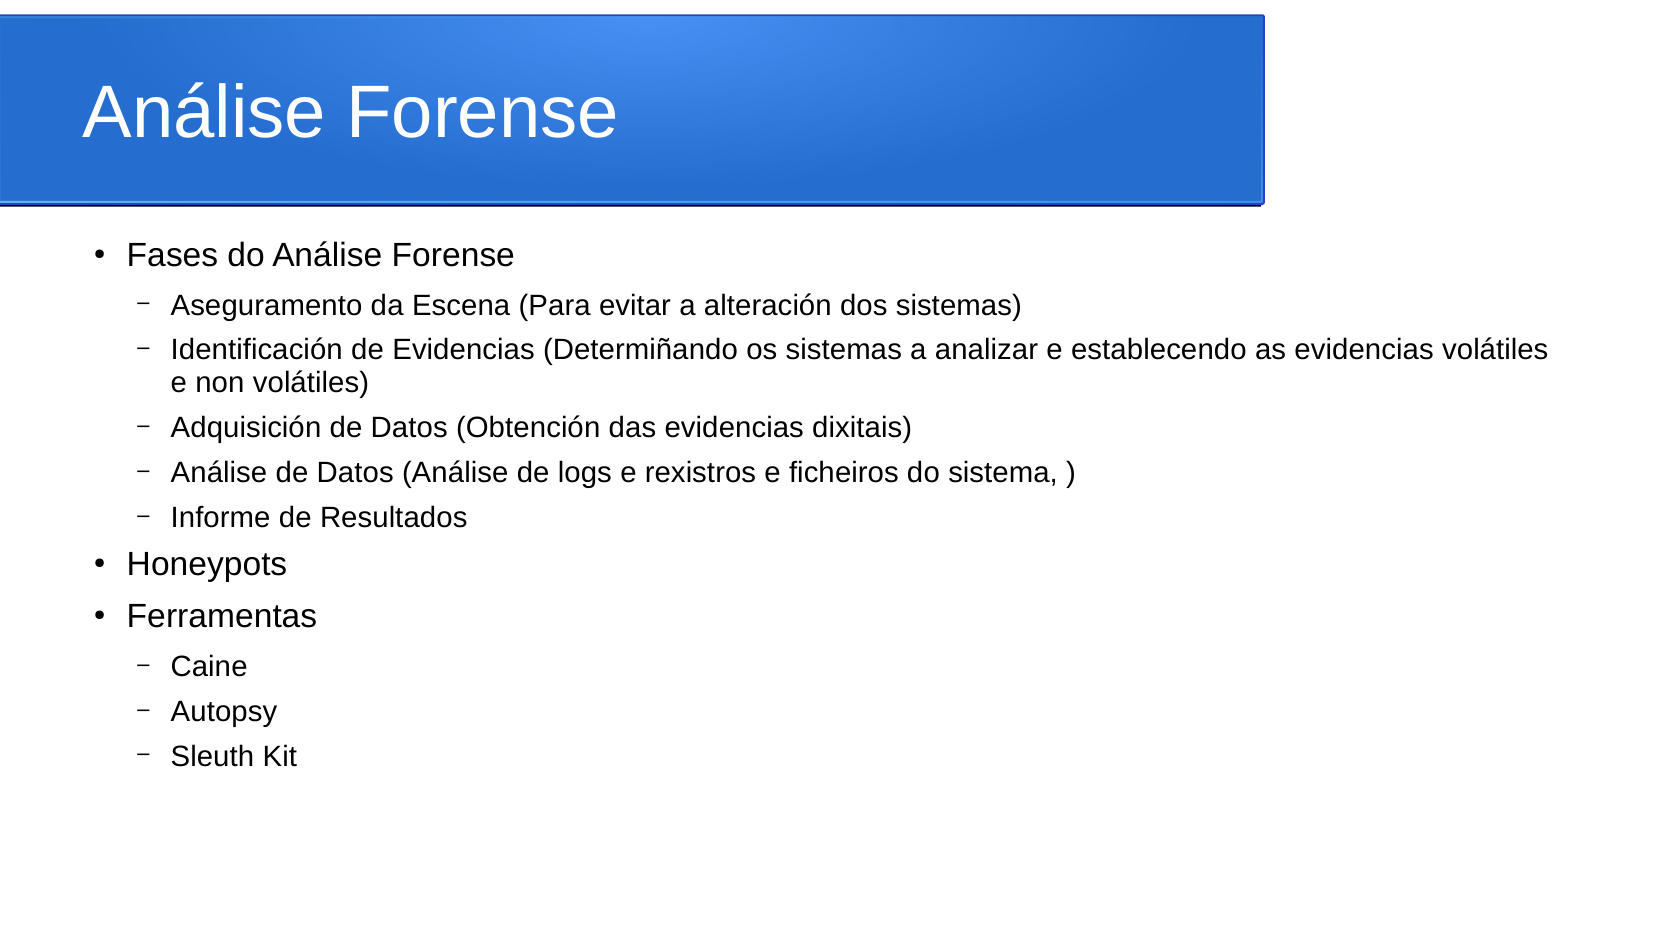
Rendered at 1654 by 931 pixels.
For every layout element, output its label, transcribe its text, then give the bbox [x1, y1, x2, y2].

title Análise Forense [82, 35, 1235, 189]
list Fases do Análise Forense Aseguramento da Escena (Para evitar a alteración dos sistemas) Identificación de Evidencias (Determiñando os sistemas a analizar e establecendo as evidencias volátiles e non volátiles) Adquisición de Datos (Obtención das evidencias dixitais) Análise de Datos (Análise de logs e rexistros e ficheiros do sistema, ) Informe de Resultados Honeypots Ferramentas Caine Autopsy Sleuth Kit [82, 236, 1571, 776]
